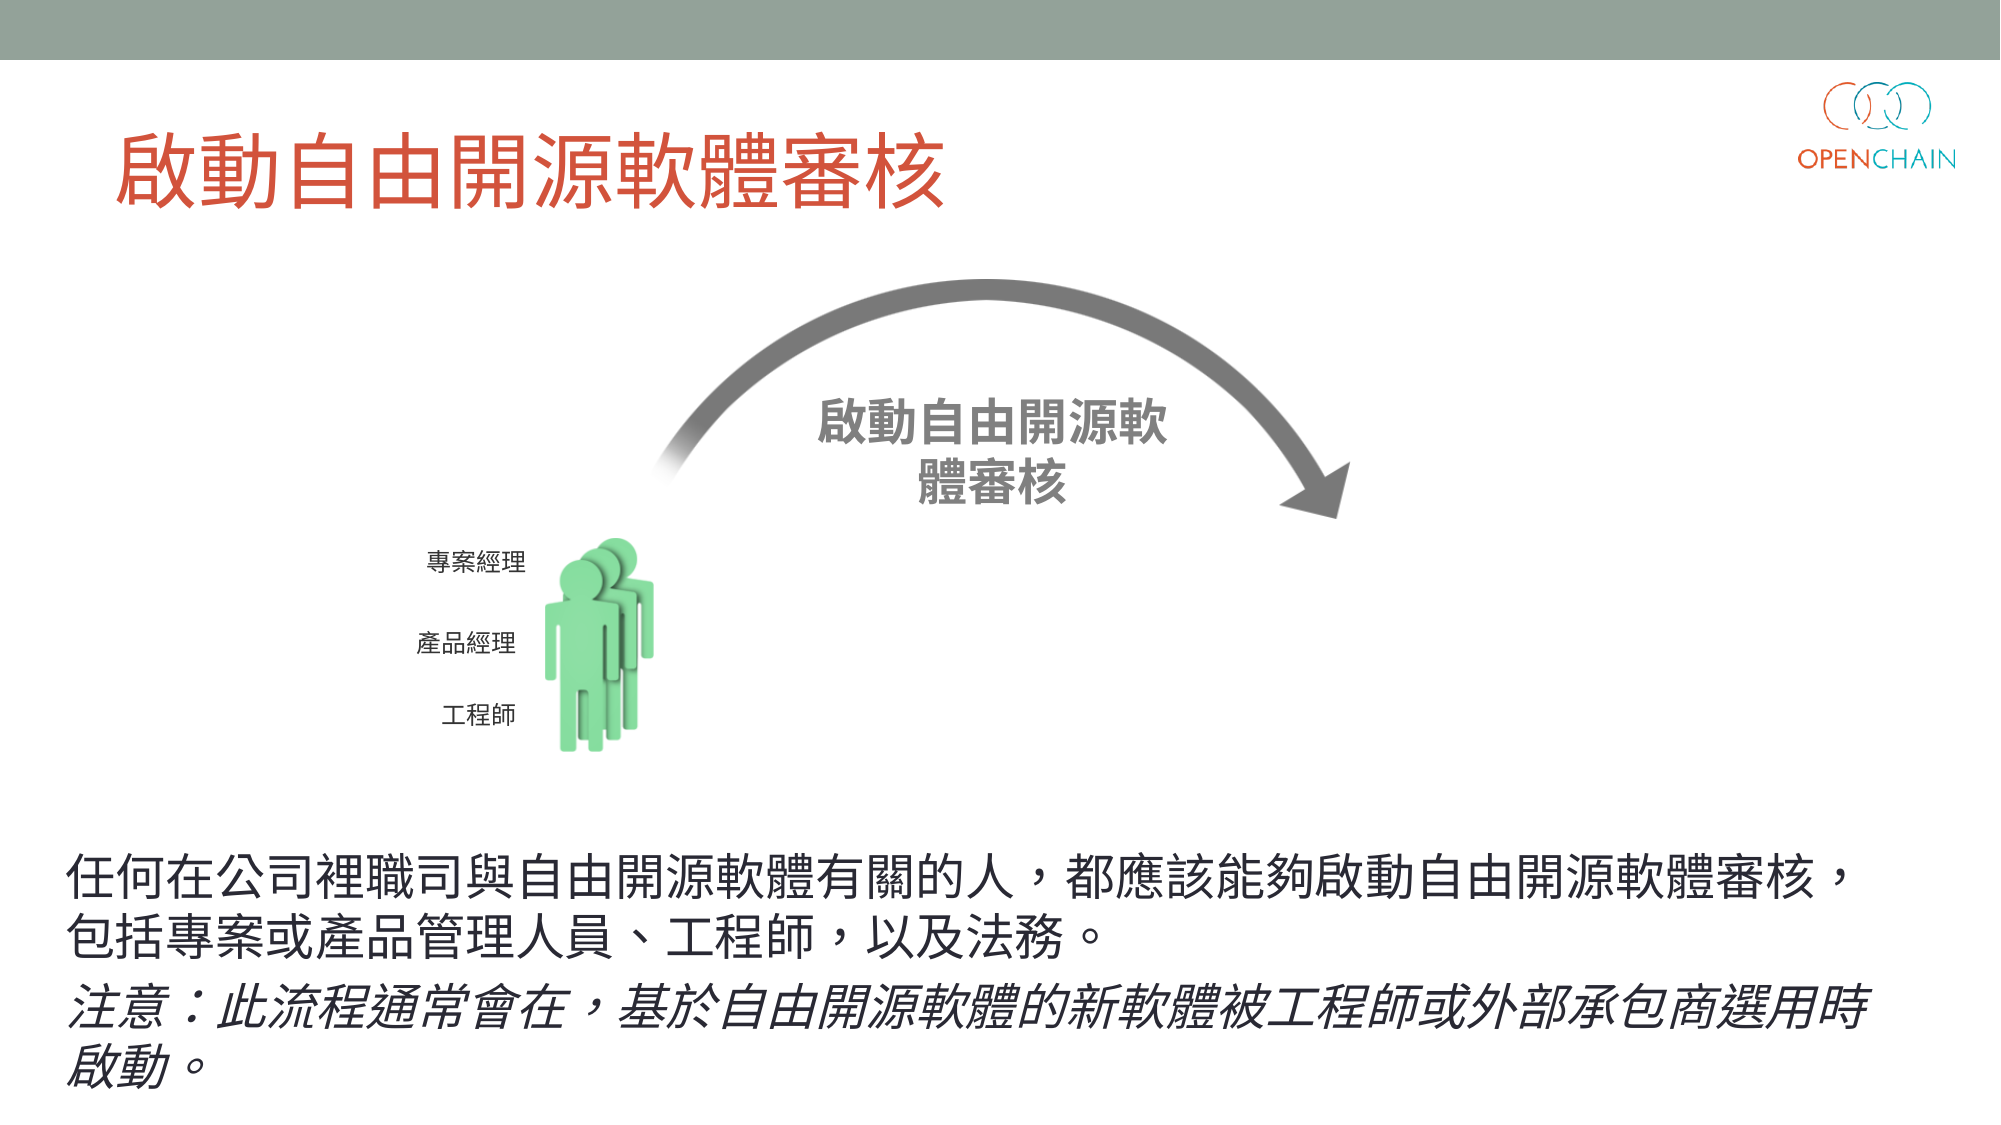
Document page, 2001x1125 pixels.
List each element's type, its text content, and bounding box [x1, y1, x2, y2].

text_box 專案經理 [307, 538, 542, 585]
title 啟動自由開源軟體審核 [99, 87, 1900, 250]
picture [545, 538, 654, 752]
text_box 產品經理 [307, 619, 532, 666]
text_box 任何在公司裡職司與自由開源軟體有關的人，都應該能夠啟動自由開源軟體審核，包括專案或產品管理人員、工程師，以及法務。 注意：此流程通常會在，基於自由開源軟體的新軟體被工程師或外部承包商選用時啟動。 [50, 838, 1900, 1125]
picture [649, 279, 1351, 519]
picture [1798, 82, 1955, 169]
text_box 工程師 [397, 692, 532, 738]
text_box 啟動自由開源軟體審核 [778, 382, 1207, 519]
